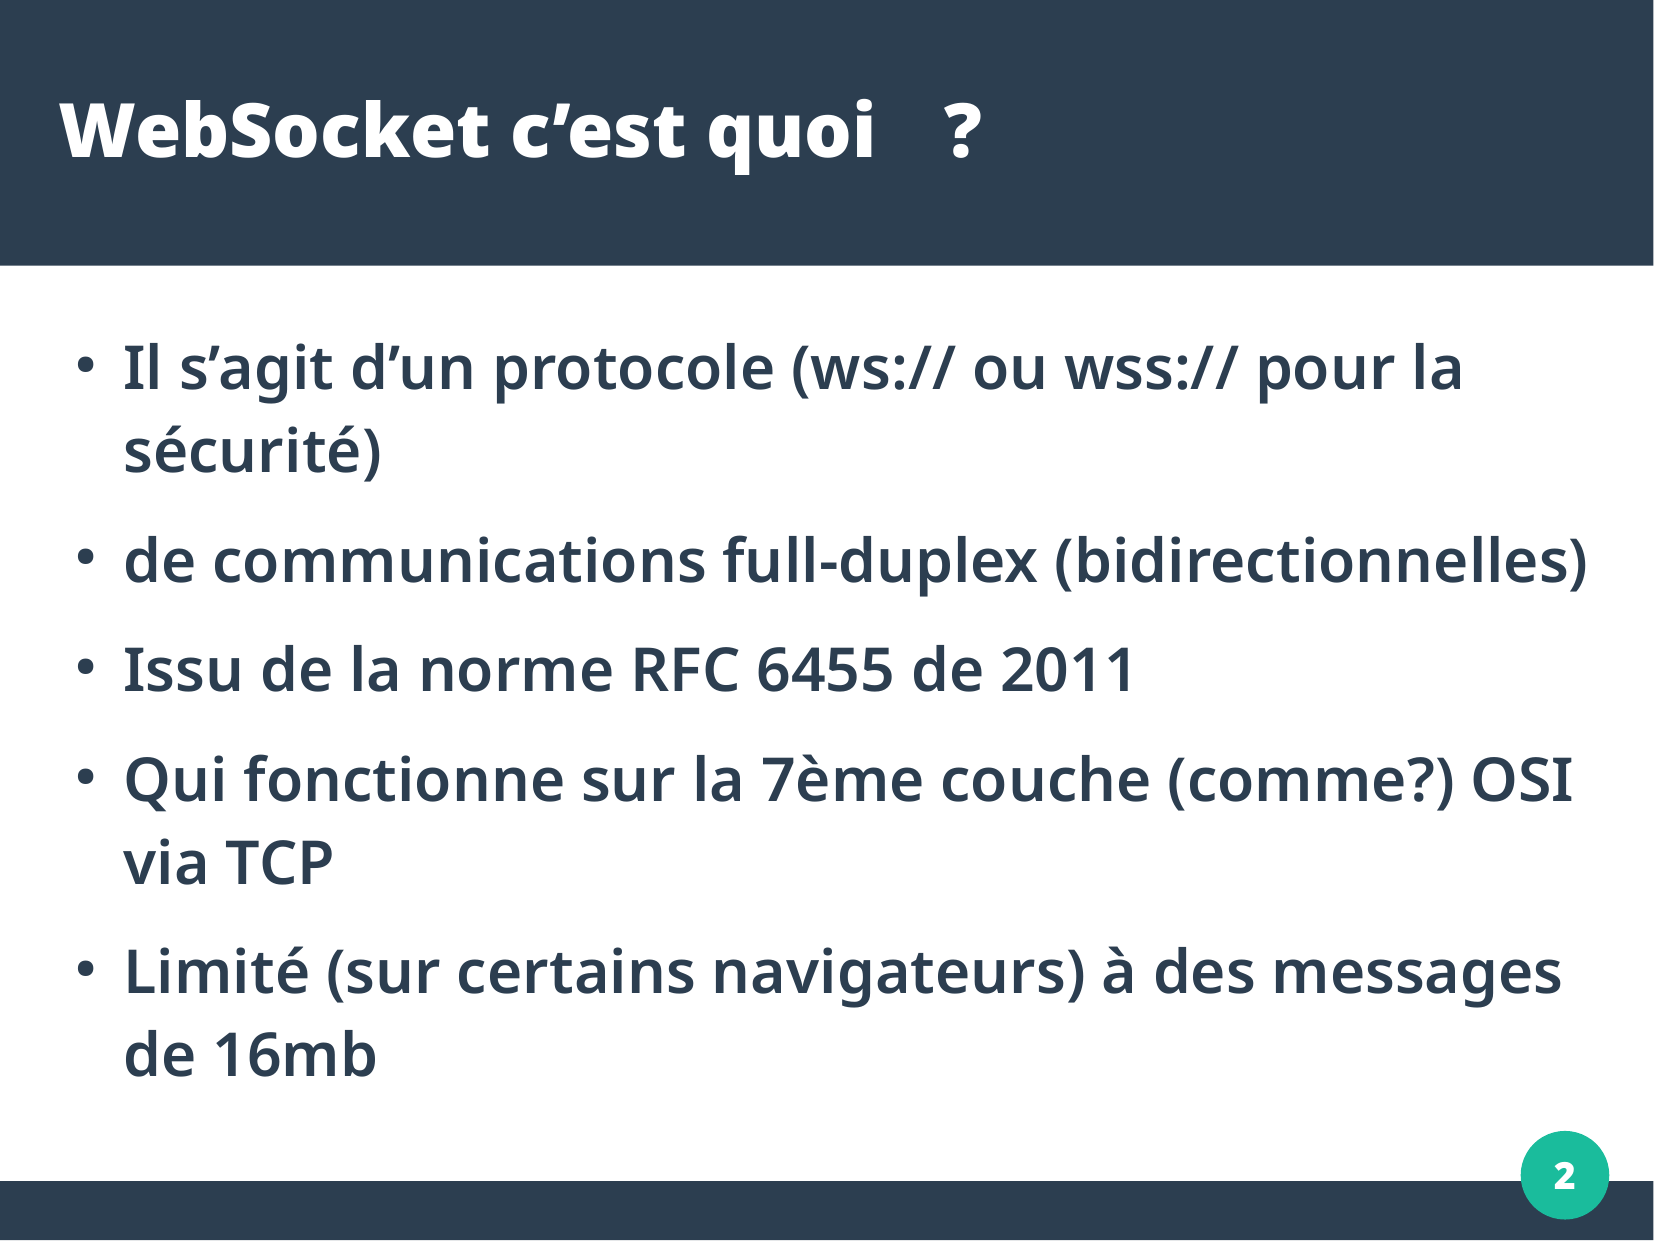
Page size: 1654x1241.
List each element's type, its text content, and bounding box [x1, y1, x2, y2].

list Il s’agit d’un protocole (ws:// ou wss:// pour la sécurité) de communications full-duplex (bidirectionnelles) Issu de la norme RFC 6455 de 2011 Qui fonctionne sur la 7ème couche (comme?) OSI via TCP Limité (sur certains navigateurs) à des messages de 16mb [59, 324, 1595, 1152]
title WebSocket c’est quoi ? [59, 49, 1595, 207]
